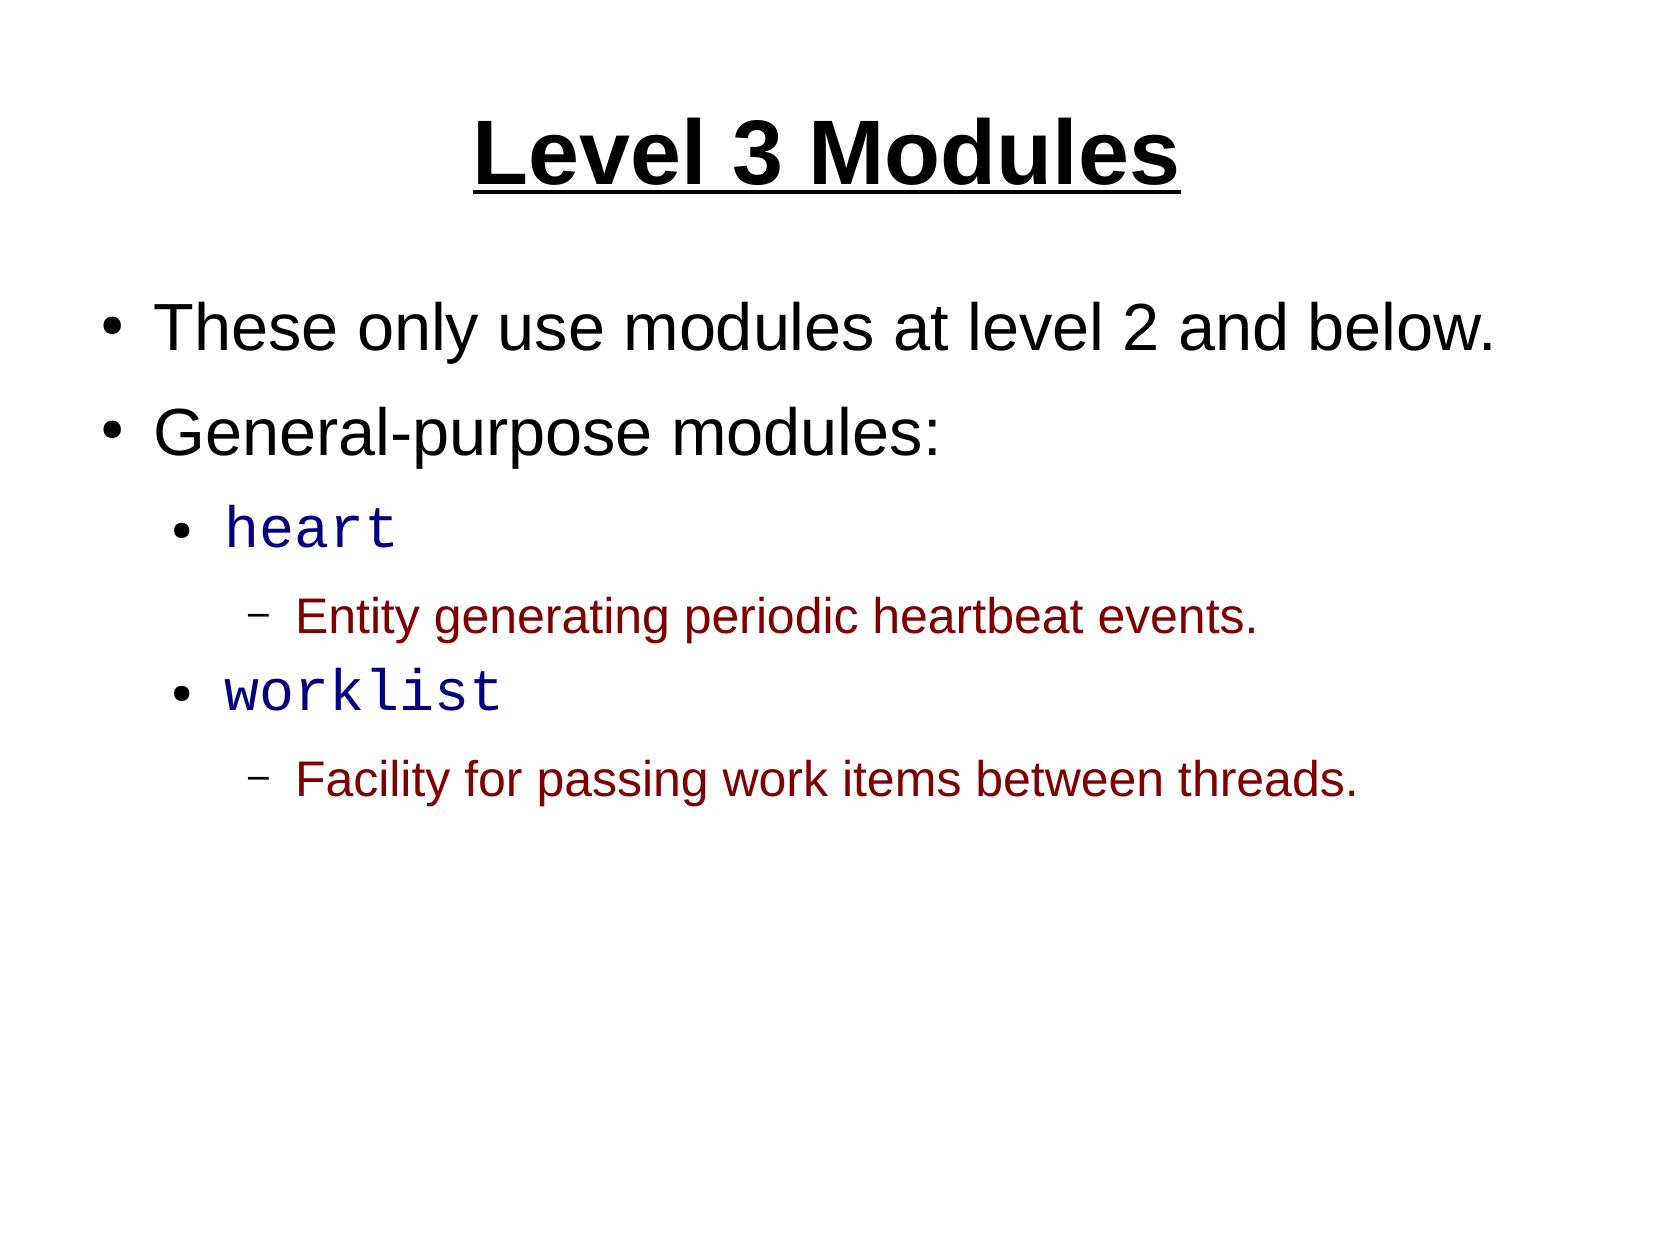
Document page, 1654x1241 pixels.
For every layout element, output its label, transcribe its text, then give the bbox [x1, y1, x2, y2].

title Level 3 Modules [82, 56, 1571, 250]
list These only use modules at level 2 and below. General-purpose modules: heart Entity generating periodic heartbeat events. worklist Facility for passing work items between threads. [82, 290, 1571, 1094]
